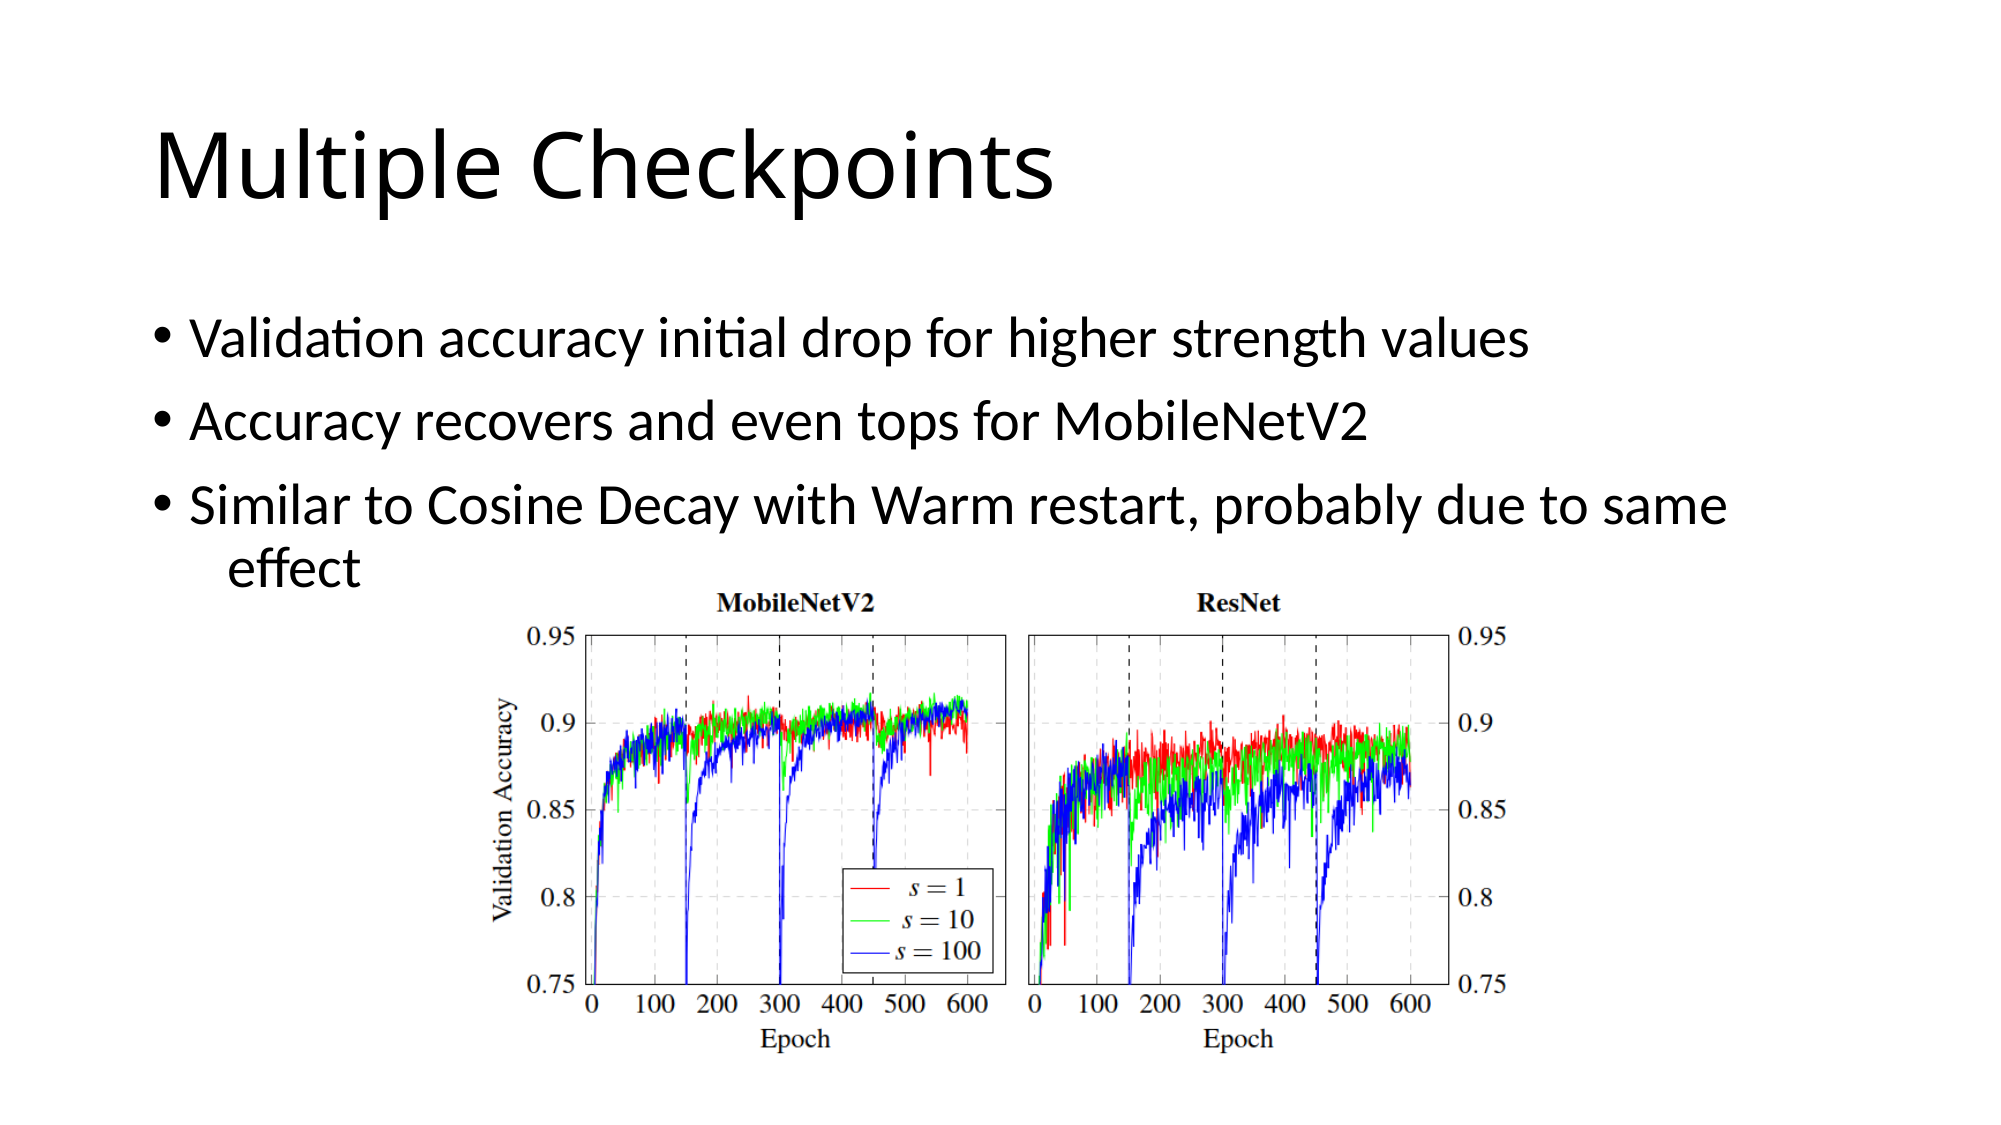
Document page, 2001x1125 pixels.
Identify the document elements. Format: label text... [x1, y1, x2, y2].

title Multiple Checkpoints [137, 59, 1863, 278]
list Validation accuracy initial drop for higher strength values Accuracy recovers and even tops for MobileNetV2 Similar to Cosine Decay with Warm restart, probably due to same effect [137, 299, 1863, 679]
picture [471, 562, 1529, 1066]
